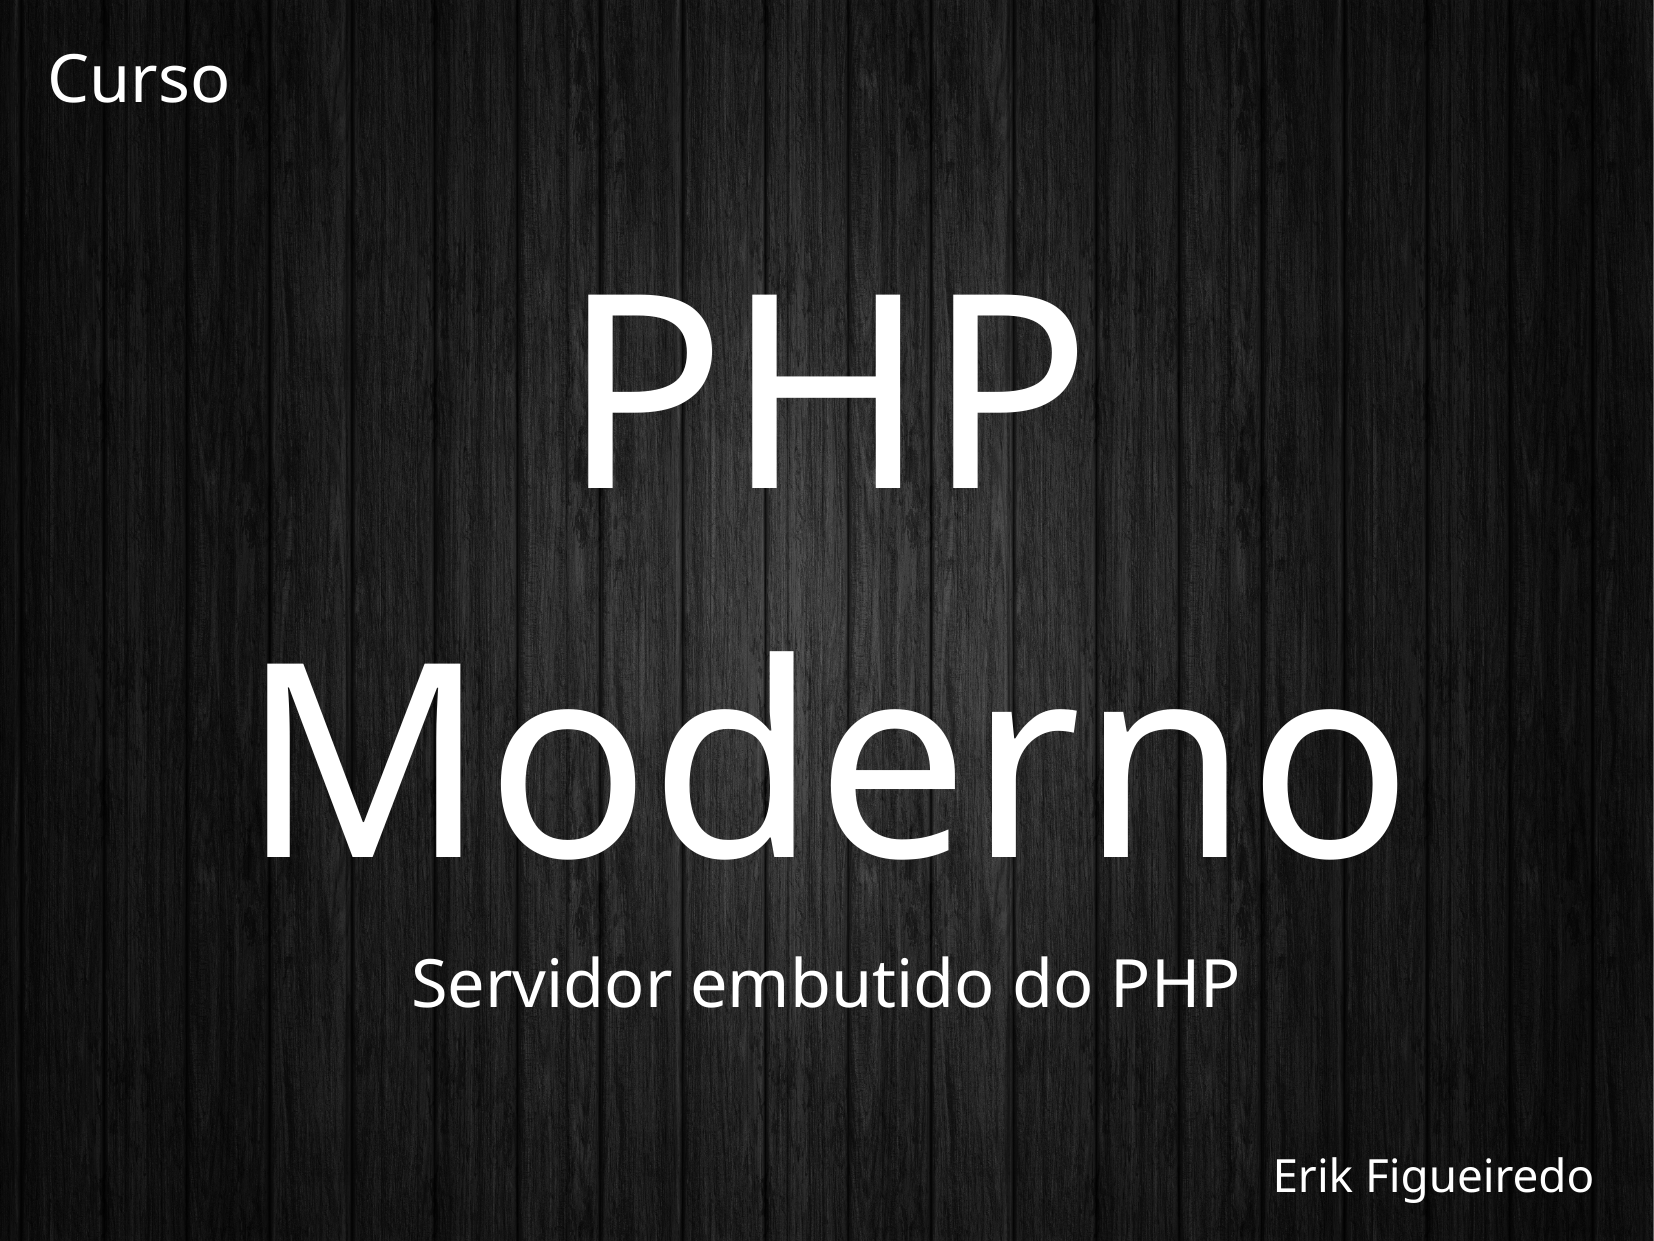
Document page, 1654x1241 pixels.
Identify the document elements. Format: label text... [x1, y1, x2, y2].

subtitle PHP Moderno Servidor embutido do PHP [82, 118, 1571, 1109]
picture [0, 0, 1654, 1241]
text_box Erik Figueiredo [767, 1133, 1595, 1217]
text_box Curso [47, 35, 1087, 119]
